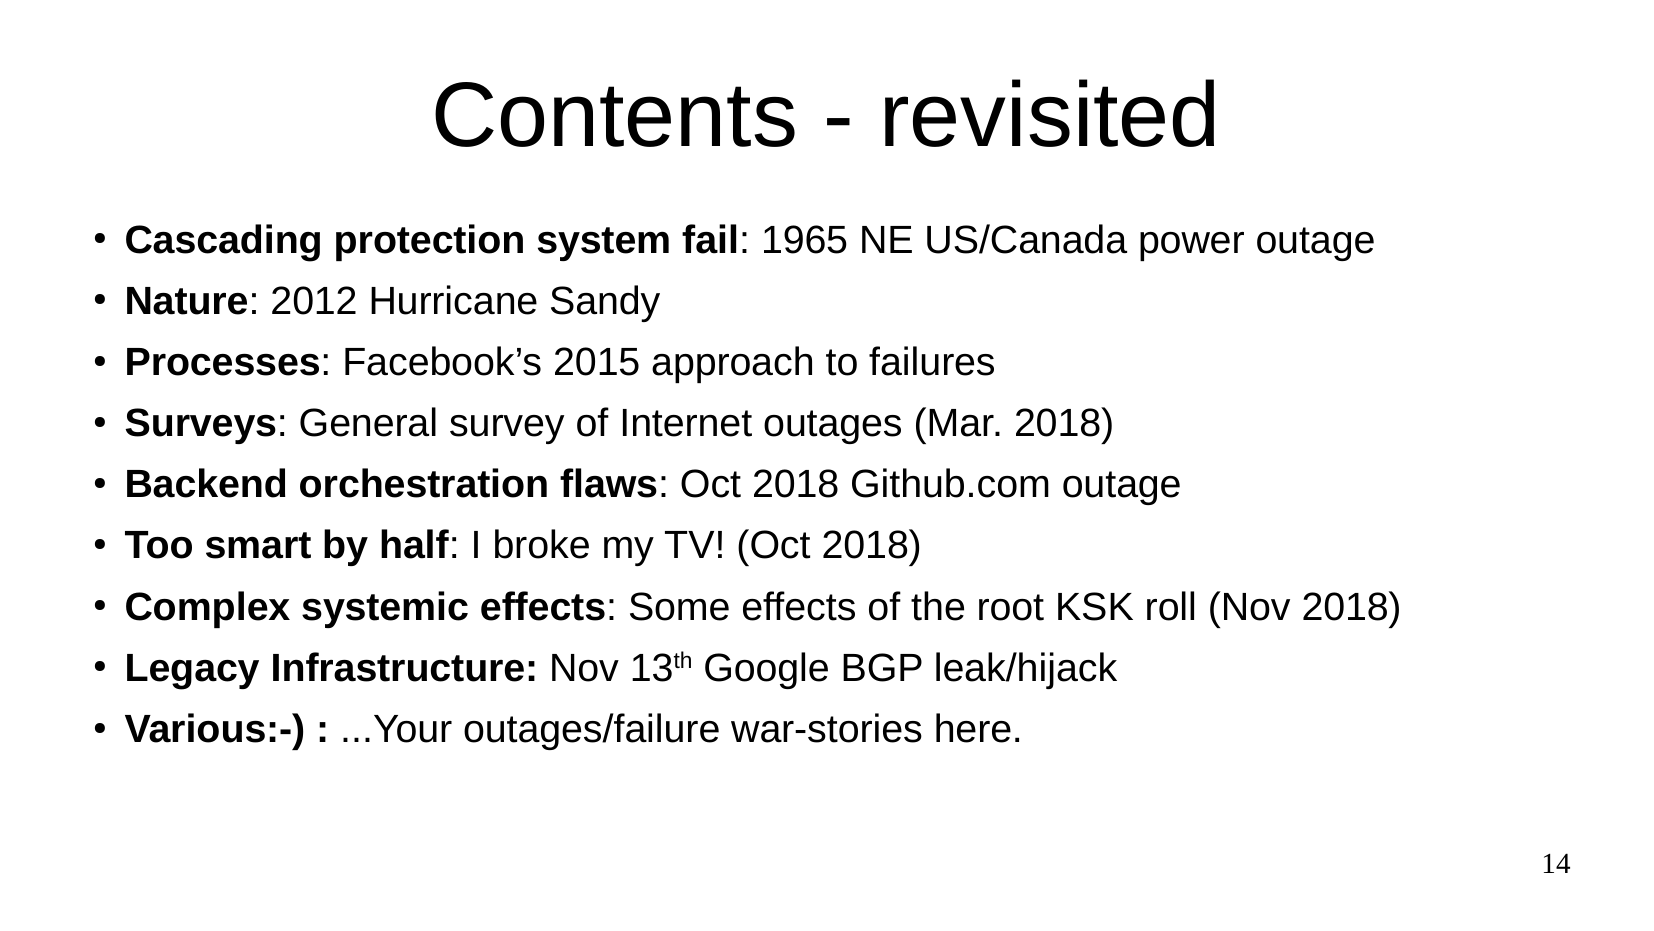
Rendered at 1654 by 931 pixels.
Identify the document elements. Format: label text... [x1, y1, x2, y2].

title Contents - revisited [82, 37, 1571, 193]
list Cascading protection system fail: 1965 NE US/Canada power outage Nature: 2012 Hurricane Sandy Processes: Facebook’s 2015 approach to failures Surveys: General survey of Internet outages (Mar. 2018) Backend orchestration flaws: Oct 2018 Github.com outage Too smart by half: I broke my TV! (Oct 2018) Complex systemic effects: Some effects of the root KSK roll (Nov 2018) Legacy Infrastructure: Nov 13th Google BGP leak/hijack Various:-) : ...Your outages/failure war-stories here. [82, 217, 1571, 758]
